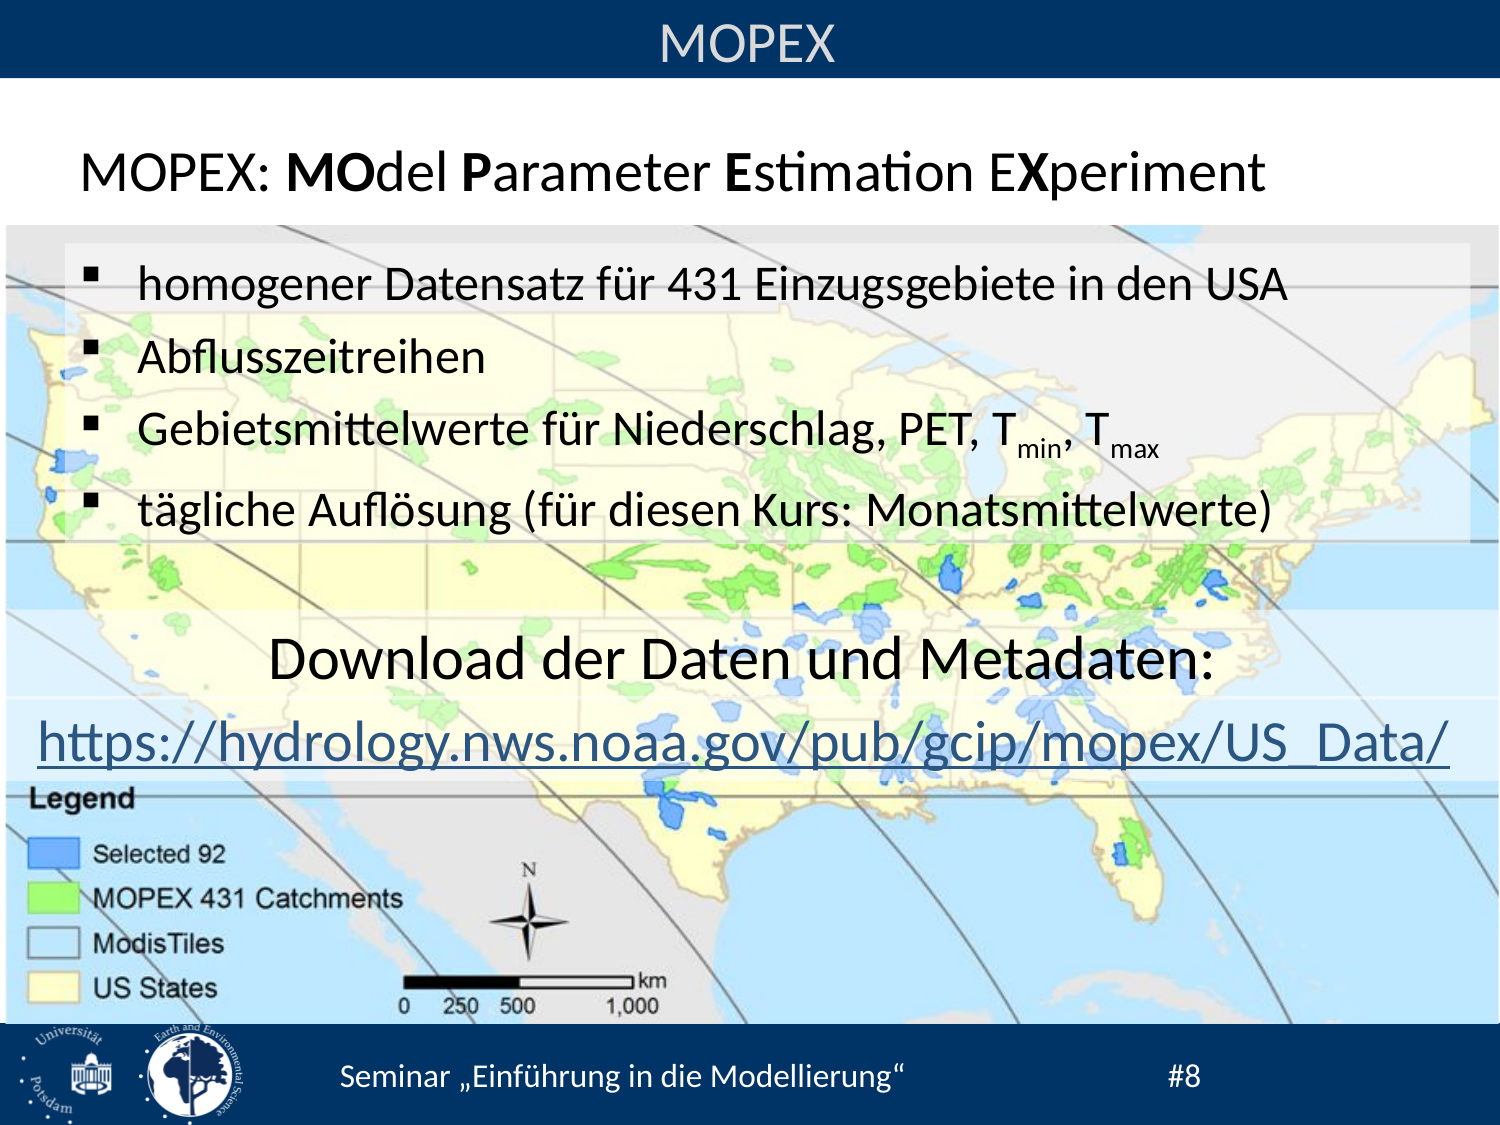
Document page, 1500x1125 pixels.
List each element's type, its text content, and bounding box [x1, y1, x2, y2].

picture [5, 781, 1499, 1125]
text_box https://hydrology.nws.noaa.gov/pub/gcip/mopex/US_Data/ [0, 700, 1500, 781]
picture [5, 224, 1499, 609]
text_box MOPEX: MOdel Parameter Estimation EXperiment [64, 125, 1412, 211]
text_box Download der Daten und Metadaten: [0, 609, 1500, 700]
text_box MOPEX [0, 0, 1495, 75]
text_box homogener Datensatz für 431 Einzugsgebiete in den USA Abflusszeitreihen Gebietsmittelwerte für Niederschlag, PET, Tmin, Tmax tägliche Auflösung (für diesen Kurs: Monatsmittelwerte) [64, 243, 1471, 545]
